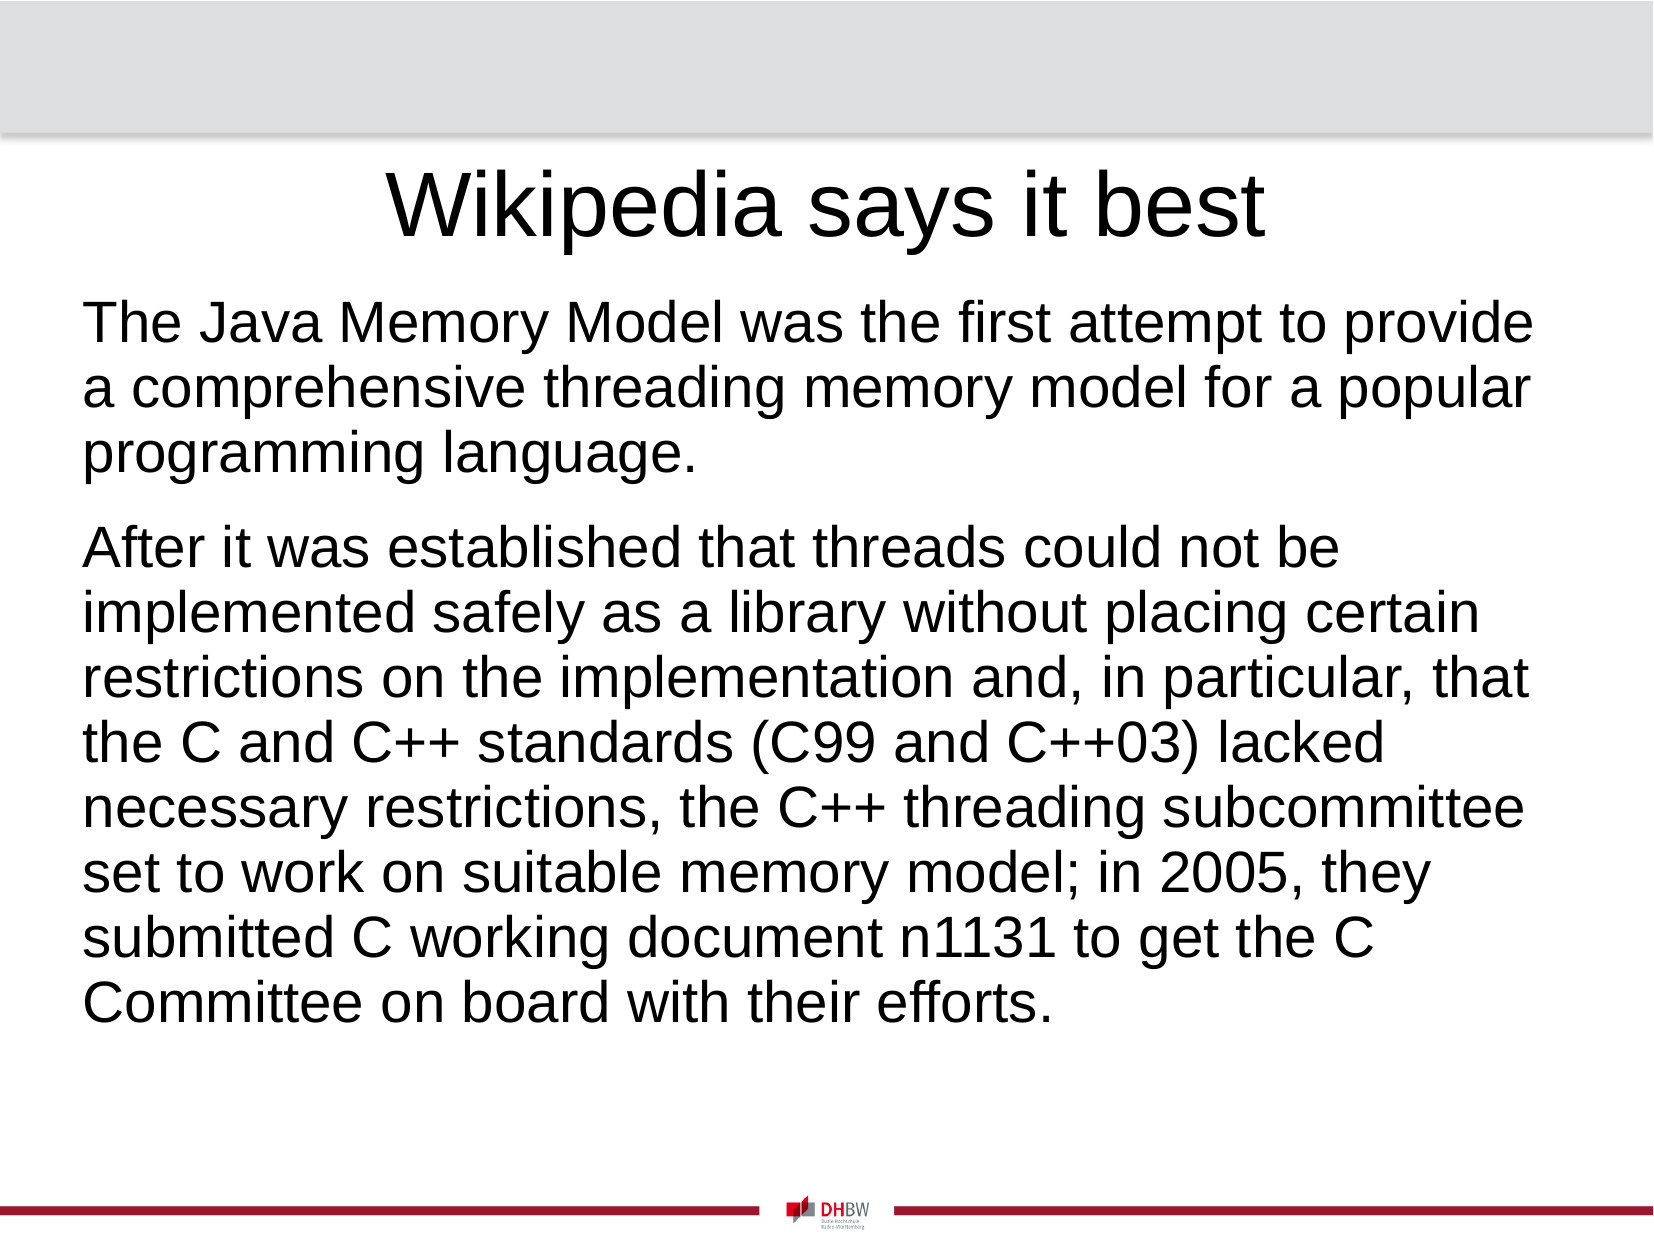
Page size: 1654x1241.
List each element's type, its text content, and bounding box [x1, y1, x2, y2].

picture [0, 1, 1654, 1237]
title Wikipedia says it best [82, 49, 1571, 257]
list The Java Memory Model was the first attempt to provide a comprehensive threading memory model for a popular programming language. After it was established that threads could not be implemented safely as a library without placing certain restrictions on the implementation and, in particular, that the C and C++ standards (C99 and C++03) lacked necessary restrictions, the C++ threading subcommittee set to work on suitable memory model; in 2005, they submitted C working document n1131 to get the C Committee on board with their efforts. [82, 290, 1571, 1127]
